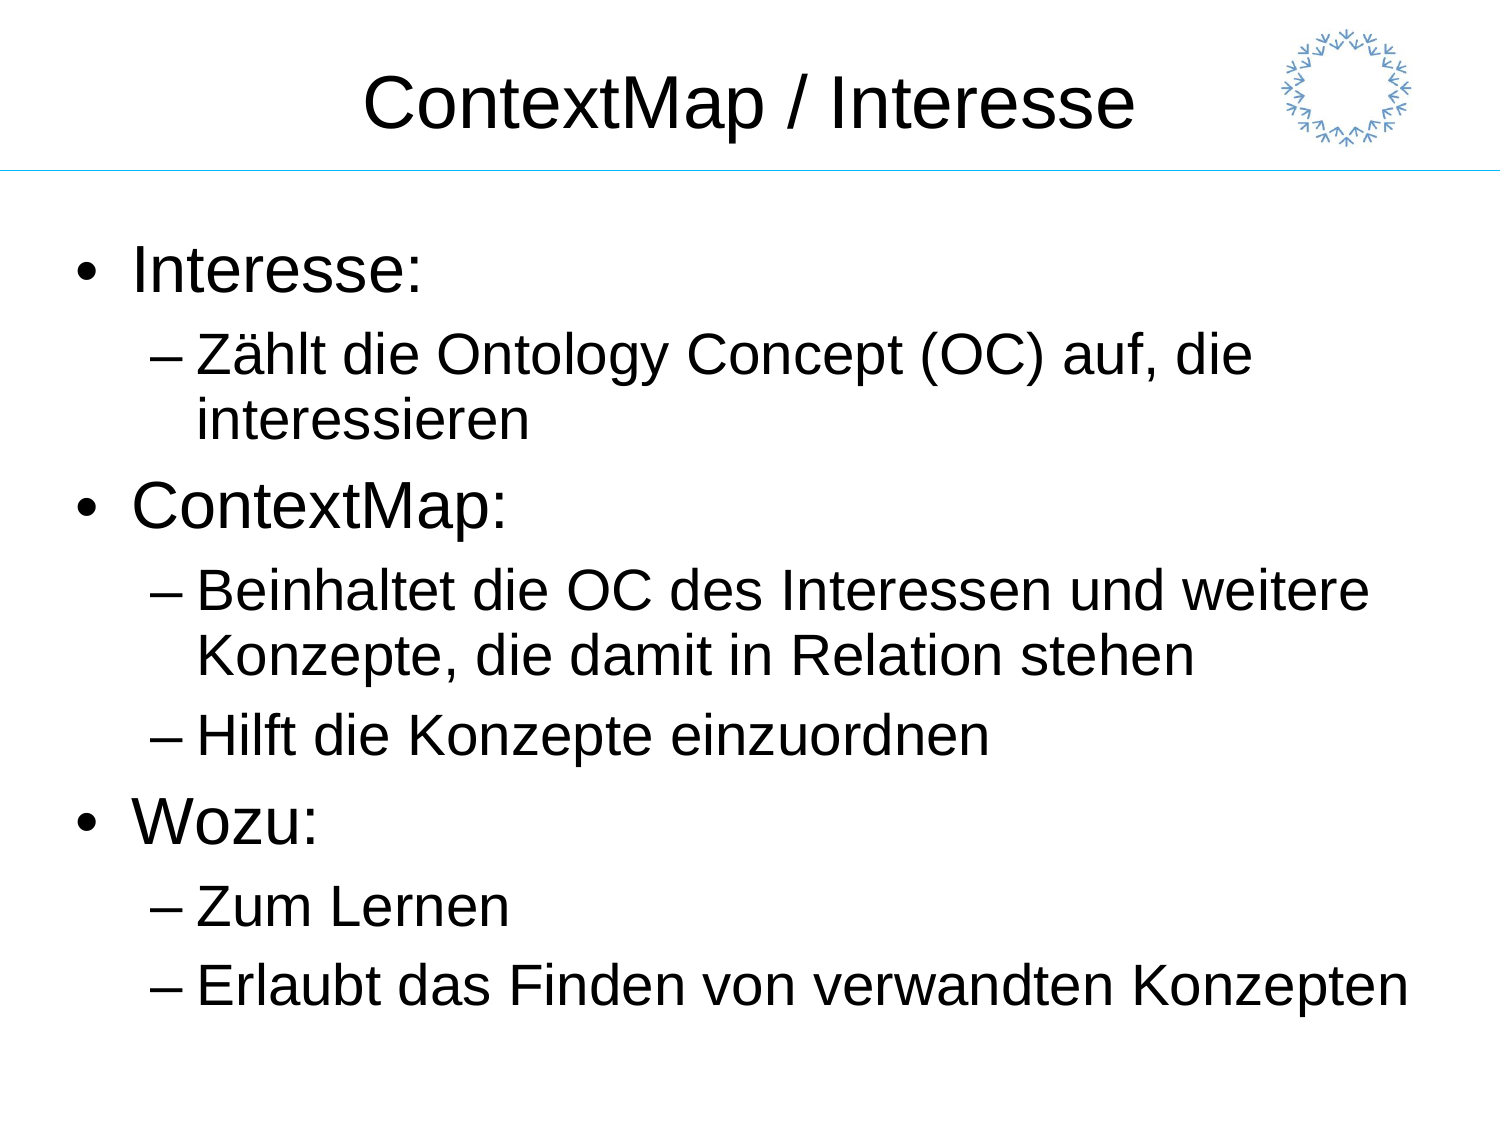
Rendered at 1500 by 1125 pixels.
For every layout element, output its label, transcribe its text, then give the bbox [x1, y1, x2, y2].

title ContextMap / Interesse [75, 57, 1426, 148]
list Interesse: Zählt die Ontology Concept (OC) auf, die interessieren ContextMap: Beinhaltet die OC des Interessen und weitere Konzepte, die damit in Relation stehen Hilft die Konzepte einzuordnen Wozu: Zum Lernen Erlaubt das Finden von verwandten Konzepten [75, 232, 1426, 1017]
picture [1281, 29, 1412, 57]
